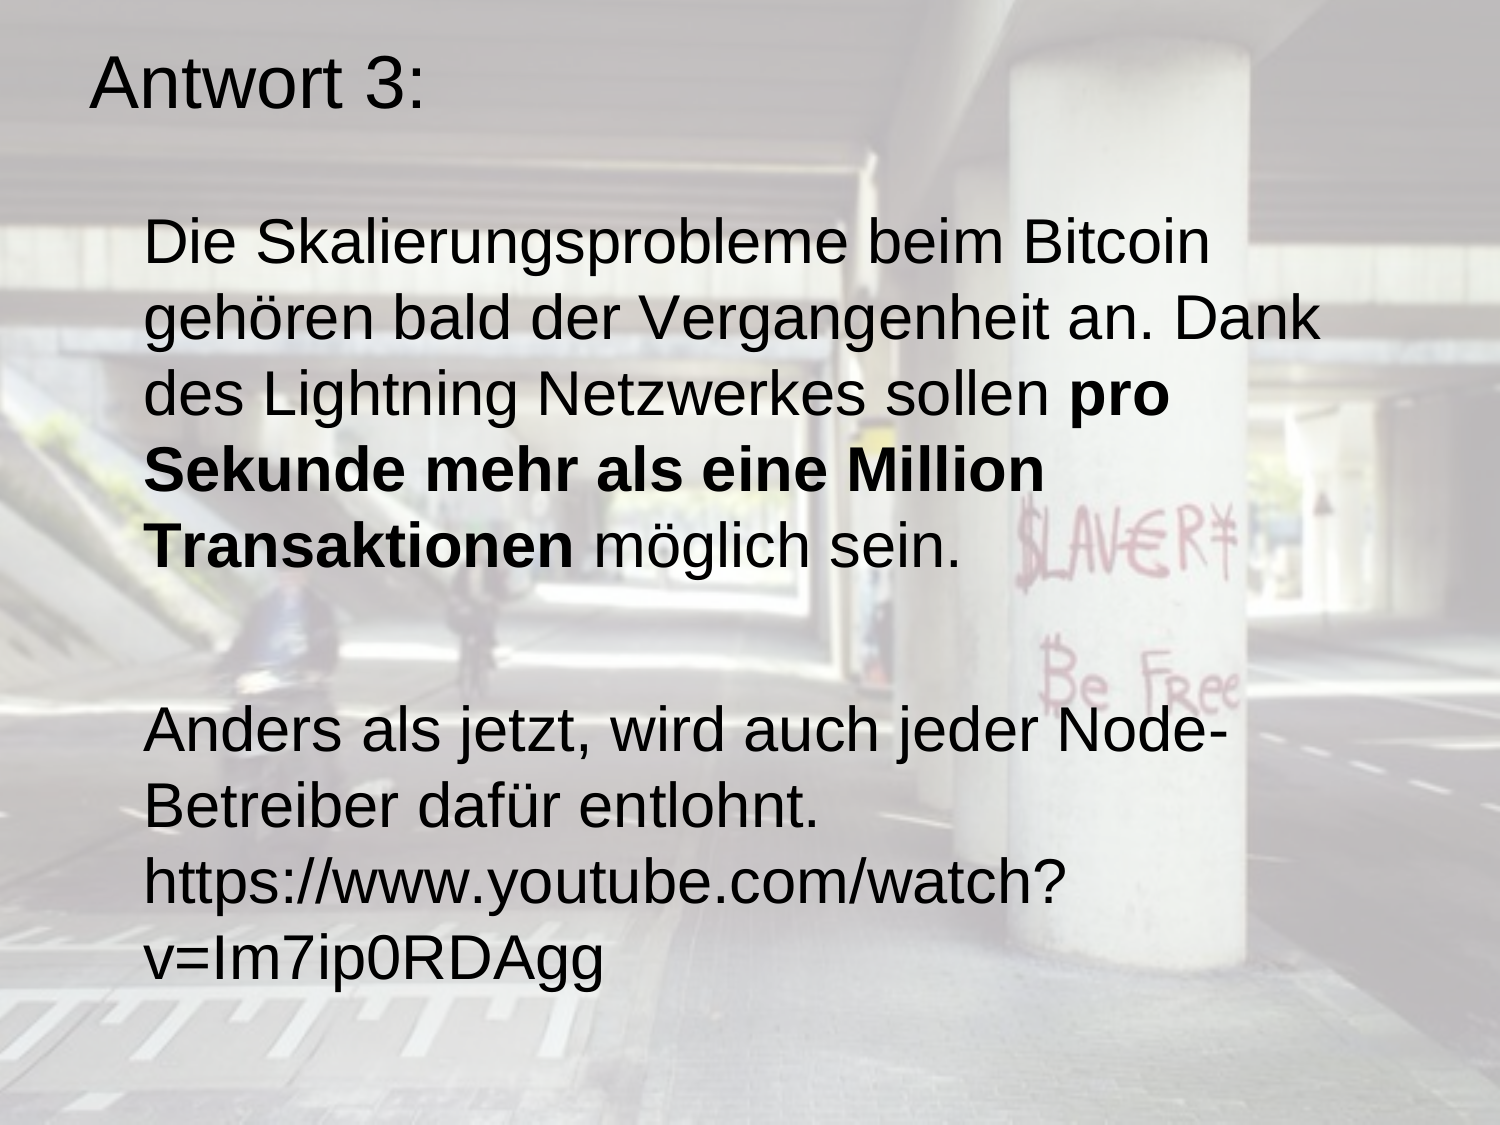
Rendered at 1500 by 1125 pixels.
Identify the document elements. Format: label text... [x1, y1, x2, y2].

list Die Skalierungsprobleme beim Bitcoin gehören bald der Vergangenheit an. Dank des Lightning Netzwerkes sollen pro Sekunde mehr als eine Million Transaktionen möglich sein. Anders als jetzt, wird auch jeder Node-Betreiber dafür entlohnt. https://www.youtube.com/watch?v=Im7ip0RDAgg [75, 192, 1426, 1006]
title Antwort 3: [75, 26, 1426, 132]
